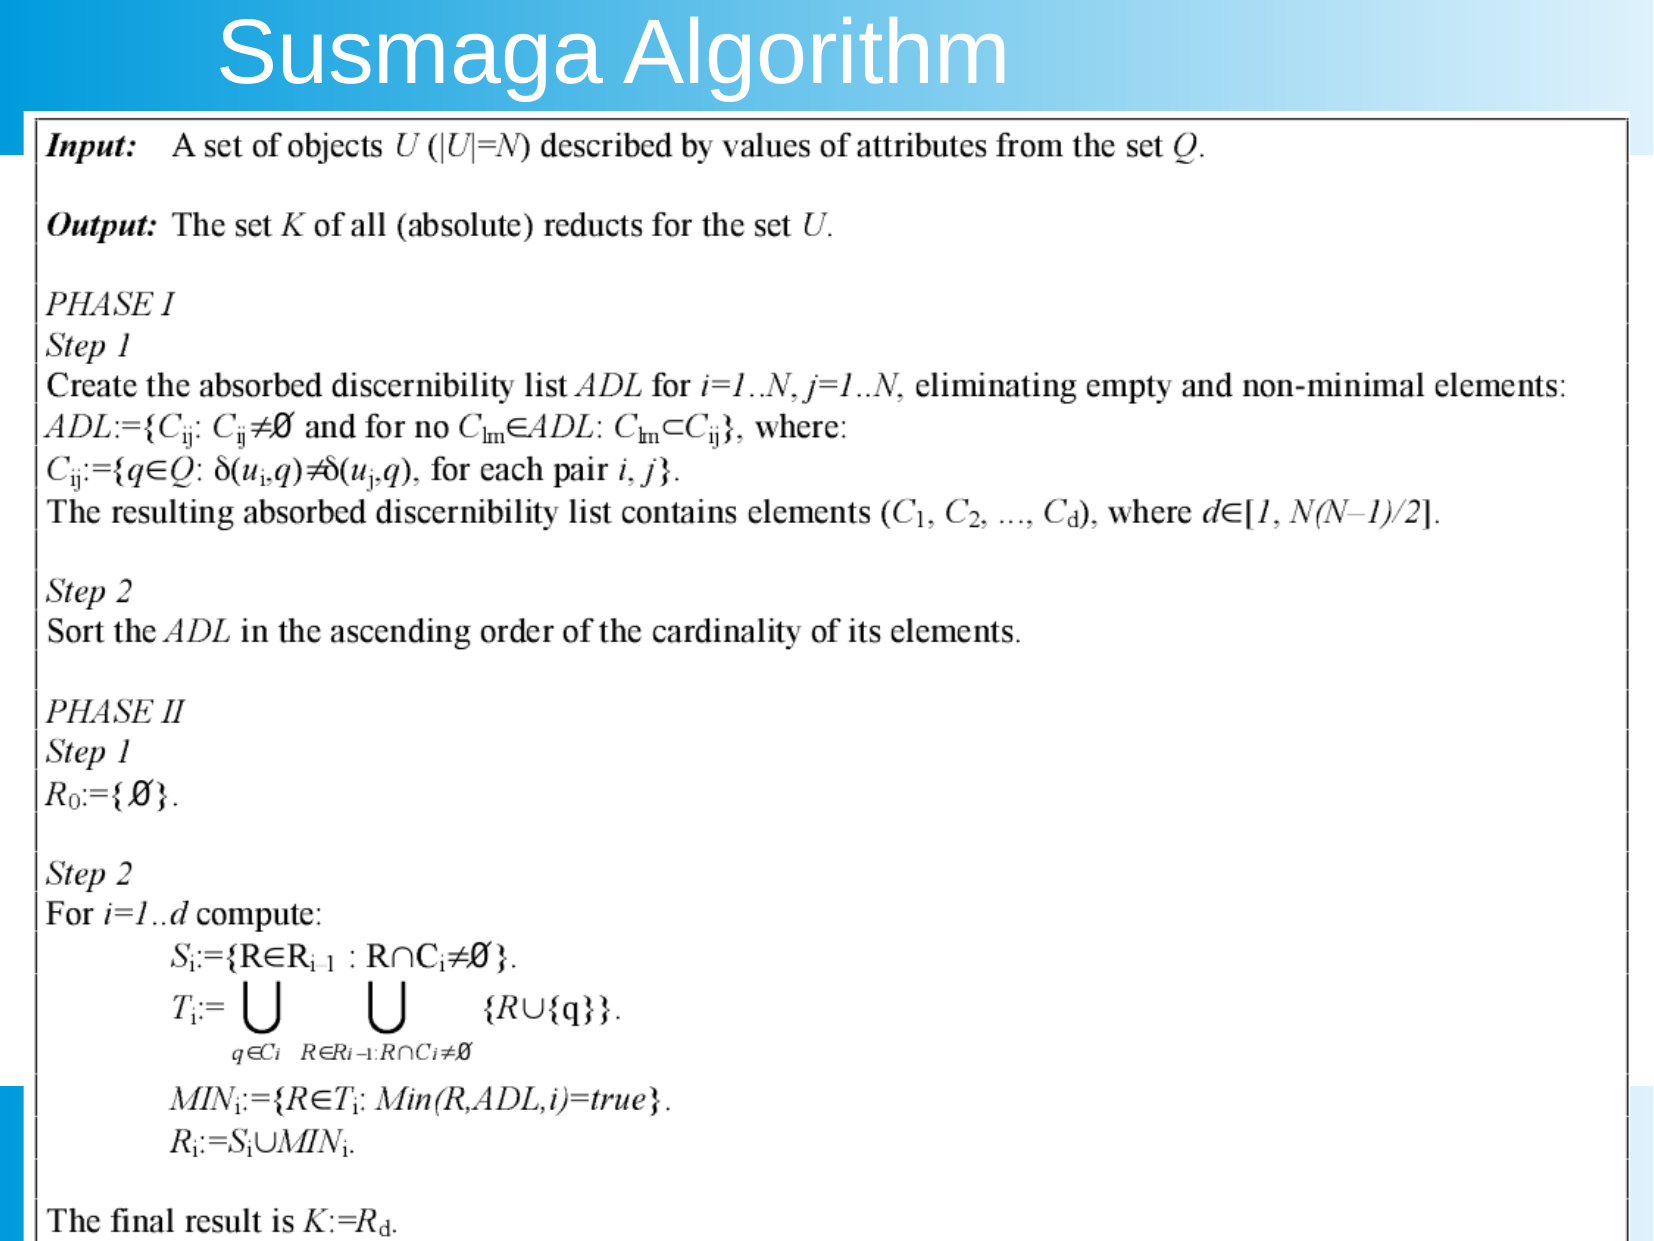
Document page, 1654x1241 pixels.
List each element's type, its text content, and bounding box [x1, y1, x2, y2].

picture [23, 105, 1630, 1241]
title Susmaga Algorithm [0, 0, 1359, 105]
